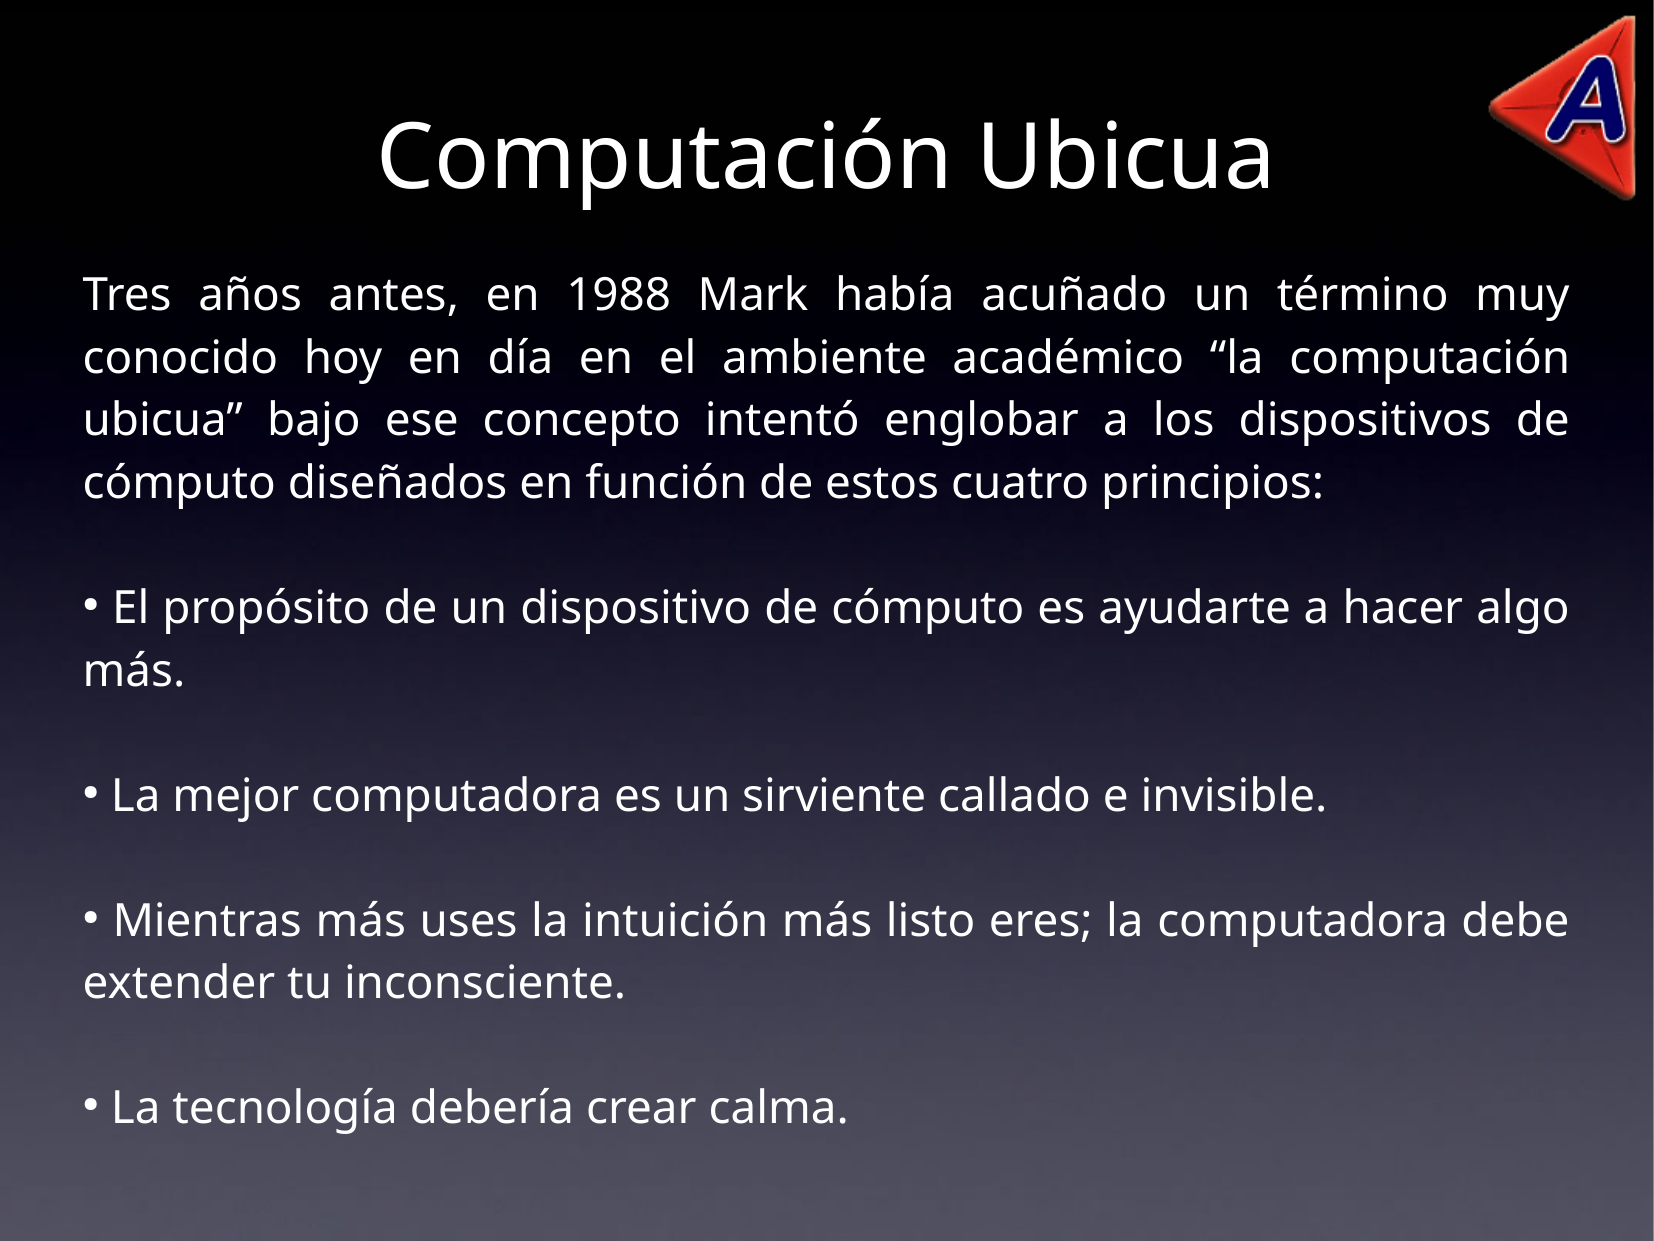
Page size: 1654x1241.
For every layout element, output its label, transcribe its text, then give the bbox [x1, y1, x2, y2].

subtitle Tres años antes, en 1988 Mark había acuñado un término muy conocido hoy en día en el ambiente académico “la computación ubicua” bajo ese concepto intentó englobar a los dispositivos de cómputo diseñados en función de estos cuatro principios: El propósito de un dispositivo de cómputo es ayudarte a hacer algo más. La mejor computadora es un sirviente callado e invisible. Mientras más uses la intuición más listo eres; la computadora debe extender tu inconsciente. La tecnología debería crear calma. [82, 297, 1571, 1102]
title Computación Ubicua [82, 56, 1571, 250]
picture [0, 0, 1654, 1241]
